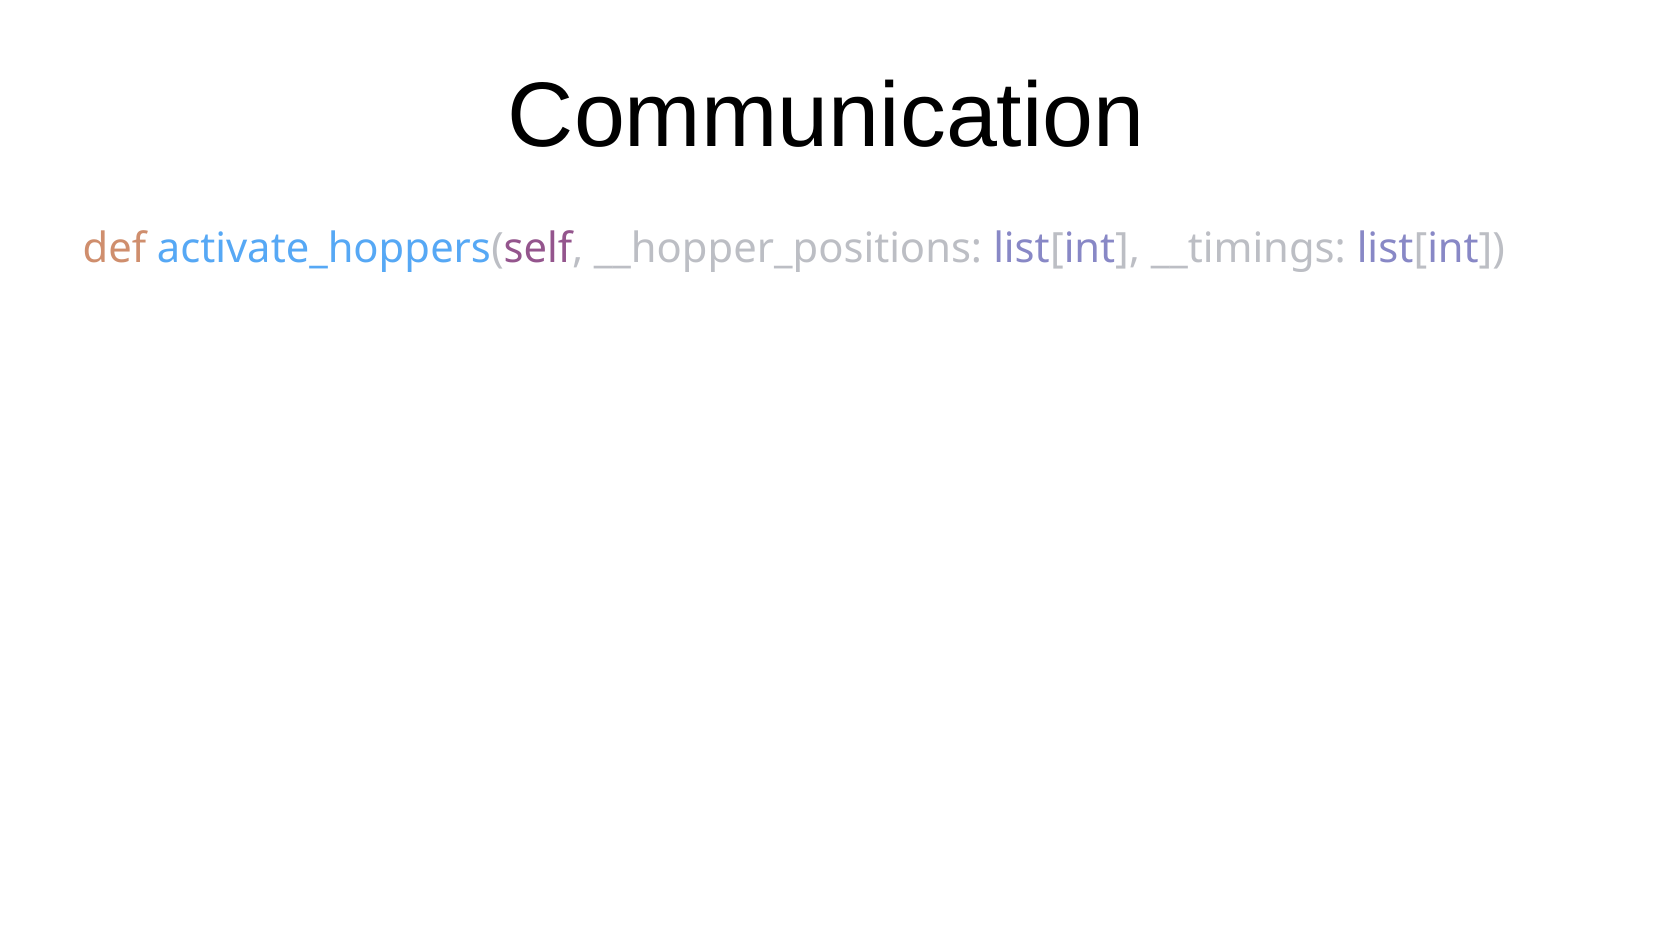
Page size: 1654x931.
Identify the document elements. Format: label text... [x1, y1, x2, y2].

list def activate_hoppers(self, __hopper_positions: list[int], __timings: list[int]) [82, 217, 1571, 758]
title Communication [82, 37, 1571, 193]
